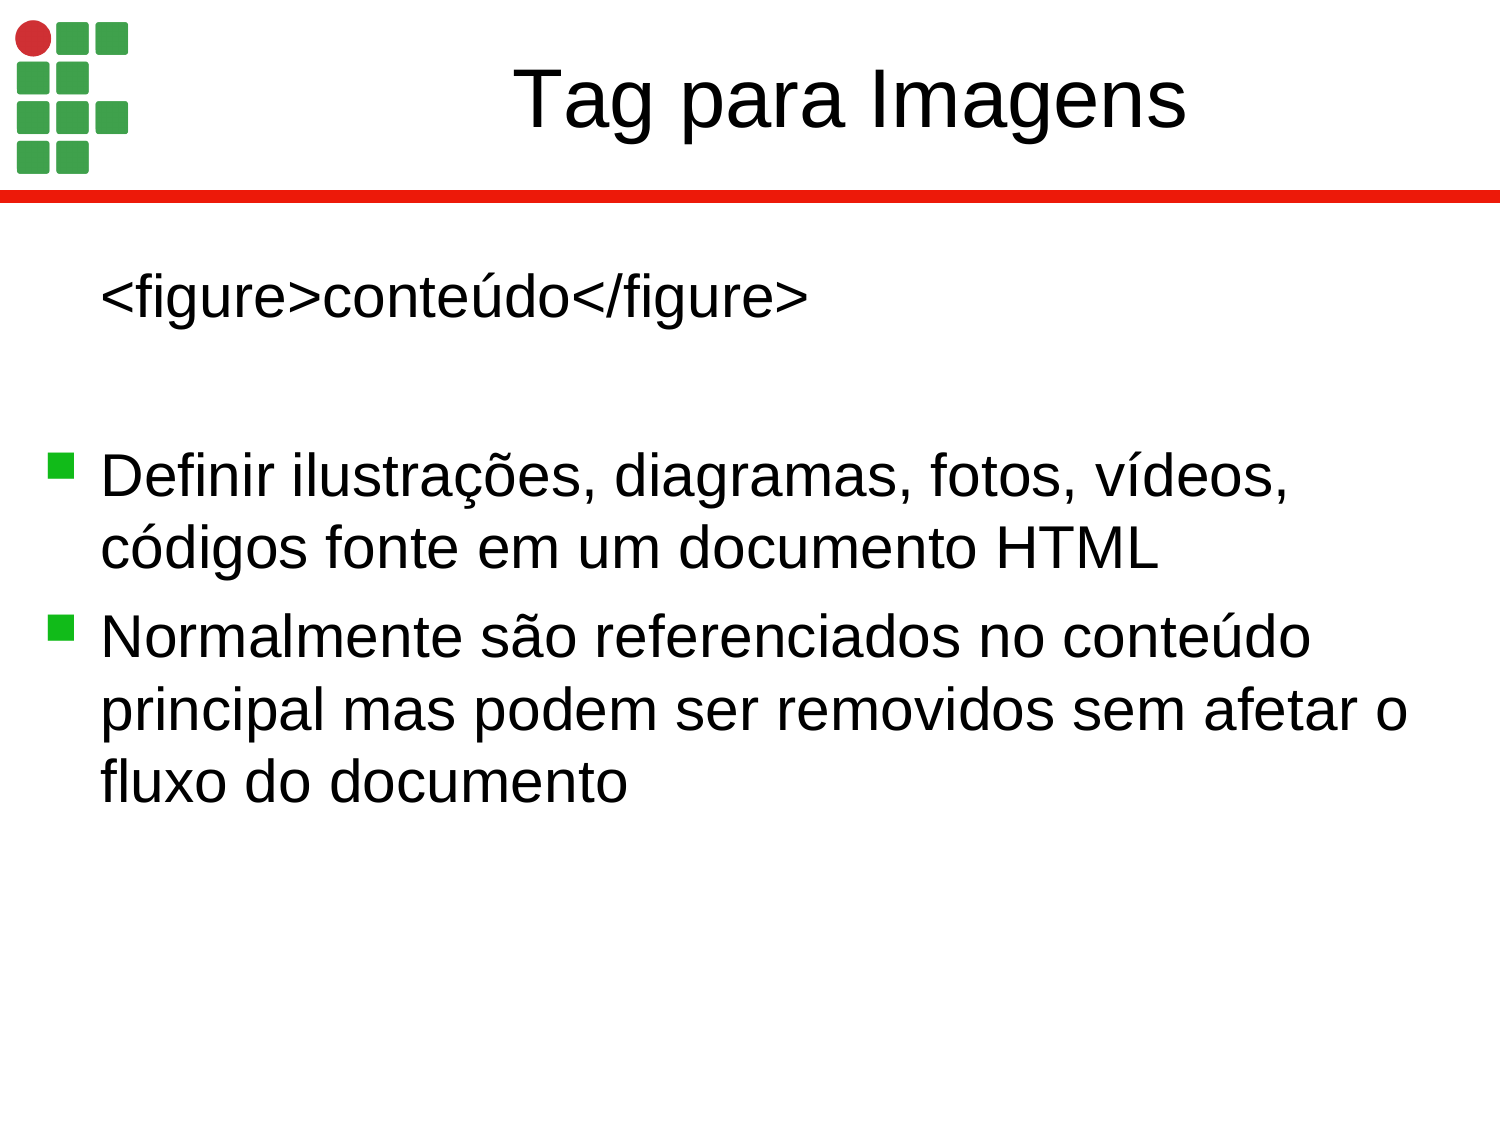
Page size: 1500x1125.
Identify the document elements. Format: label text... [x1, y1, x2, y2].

list <figure>conteúdo</figure> Definir ilustrações, diagramas, fotos, vídeos, códigos fonte em um documento HTML Normalmente são referenciados no conteúdo principal mas podem ser removidos sem afetar o fluxo do documento [29, 207, 1471, 1087]
title Tag para Imagens [230, 0, 1471, 202]
picture [14, 16, 130, 178]
